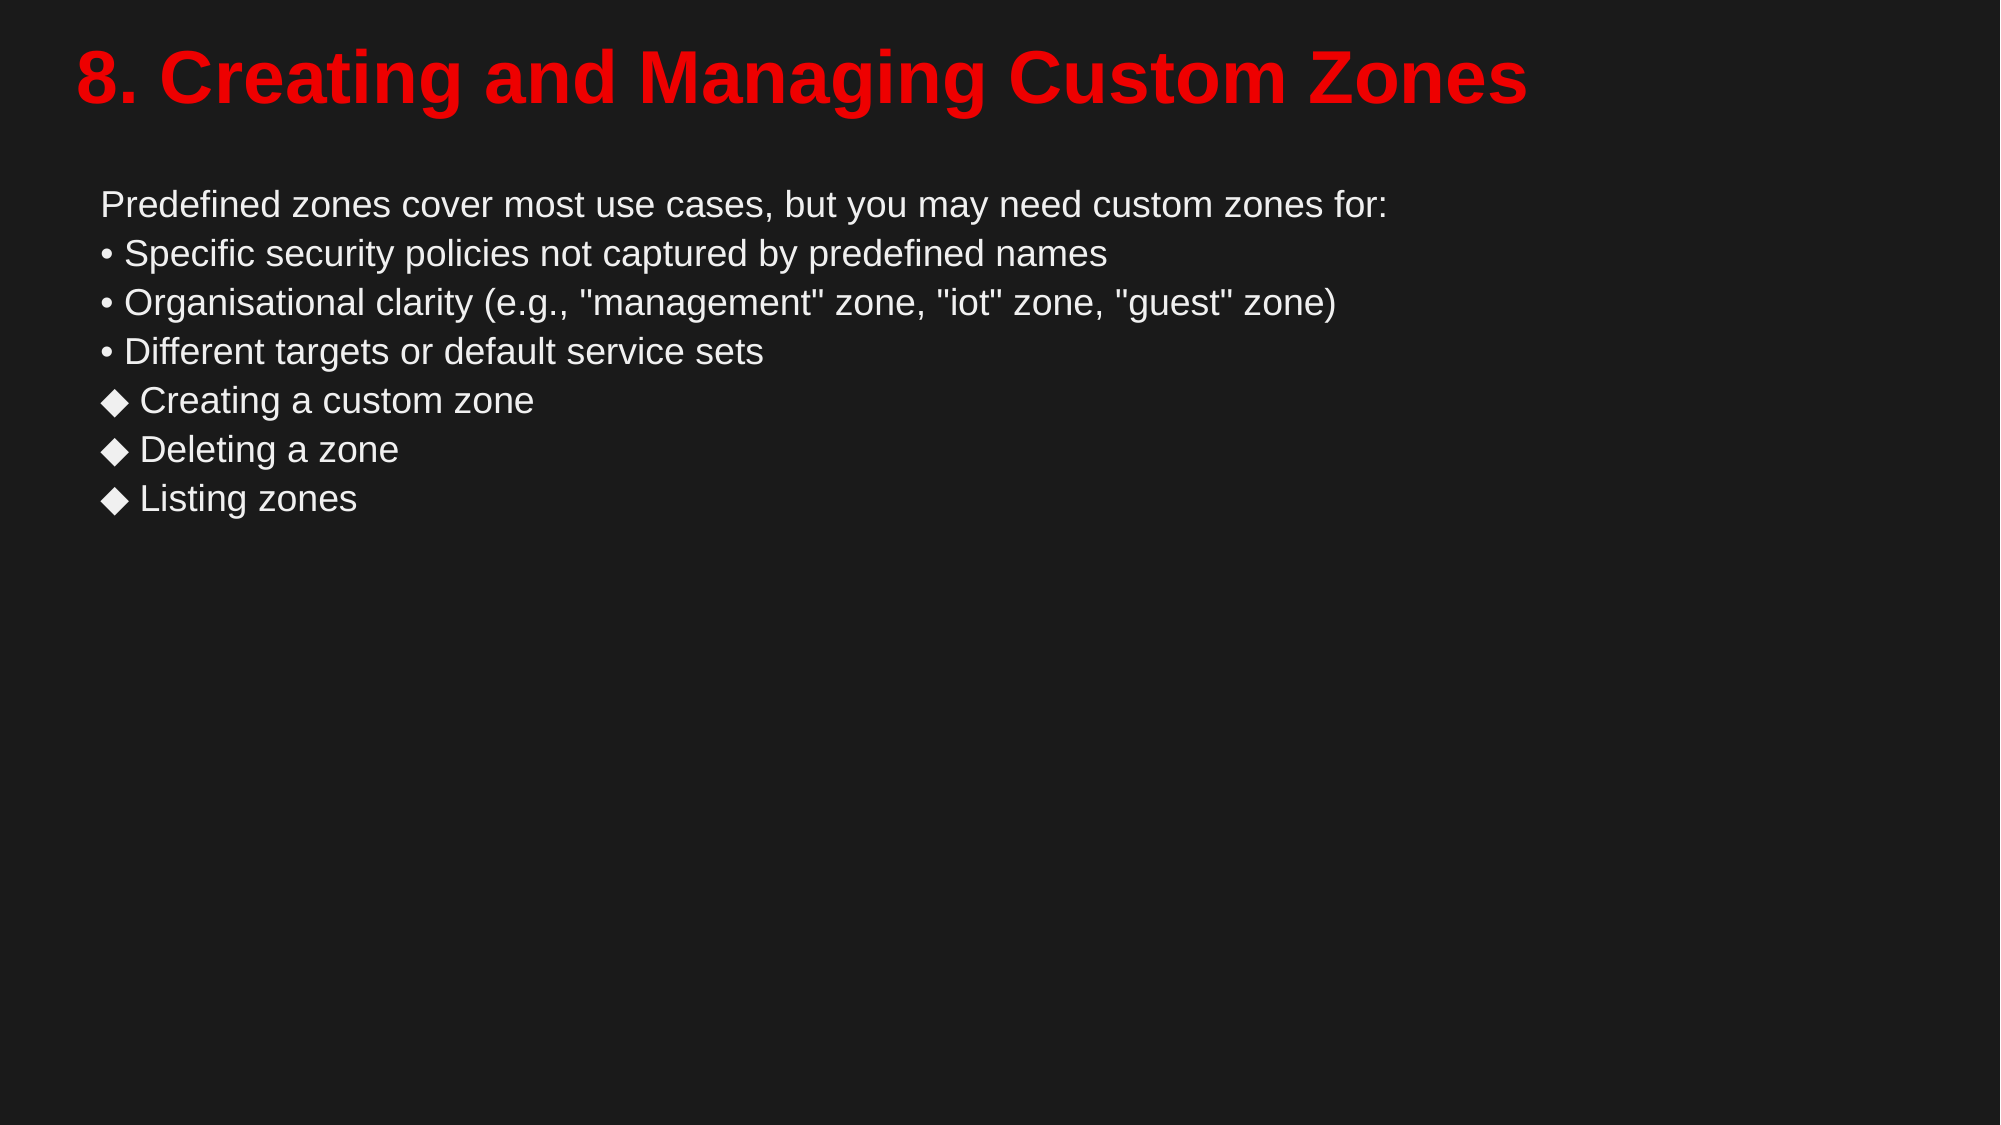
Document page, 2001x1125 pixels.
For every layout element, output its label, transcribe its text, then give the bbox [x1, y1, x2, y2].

text_box Predefined zones cover most use cases, but you may need custom zones for: • Specific security policies not captured by predefined names • Organisational clarity (e.g., "management" zone, "iot" zone, "guest" zone) • Different targets or default service sets ◆ Creating a custom zone ◆ Deleting a zone ◆ Listing zones [59, 171, 1942, 1087]
text_box 8. Creating and Managing Custom Zones [59, 23, 1942, 154]
